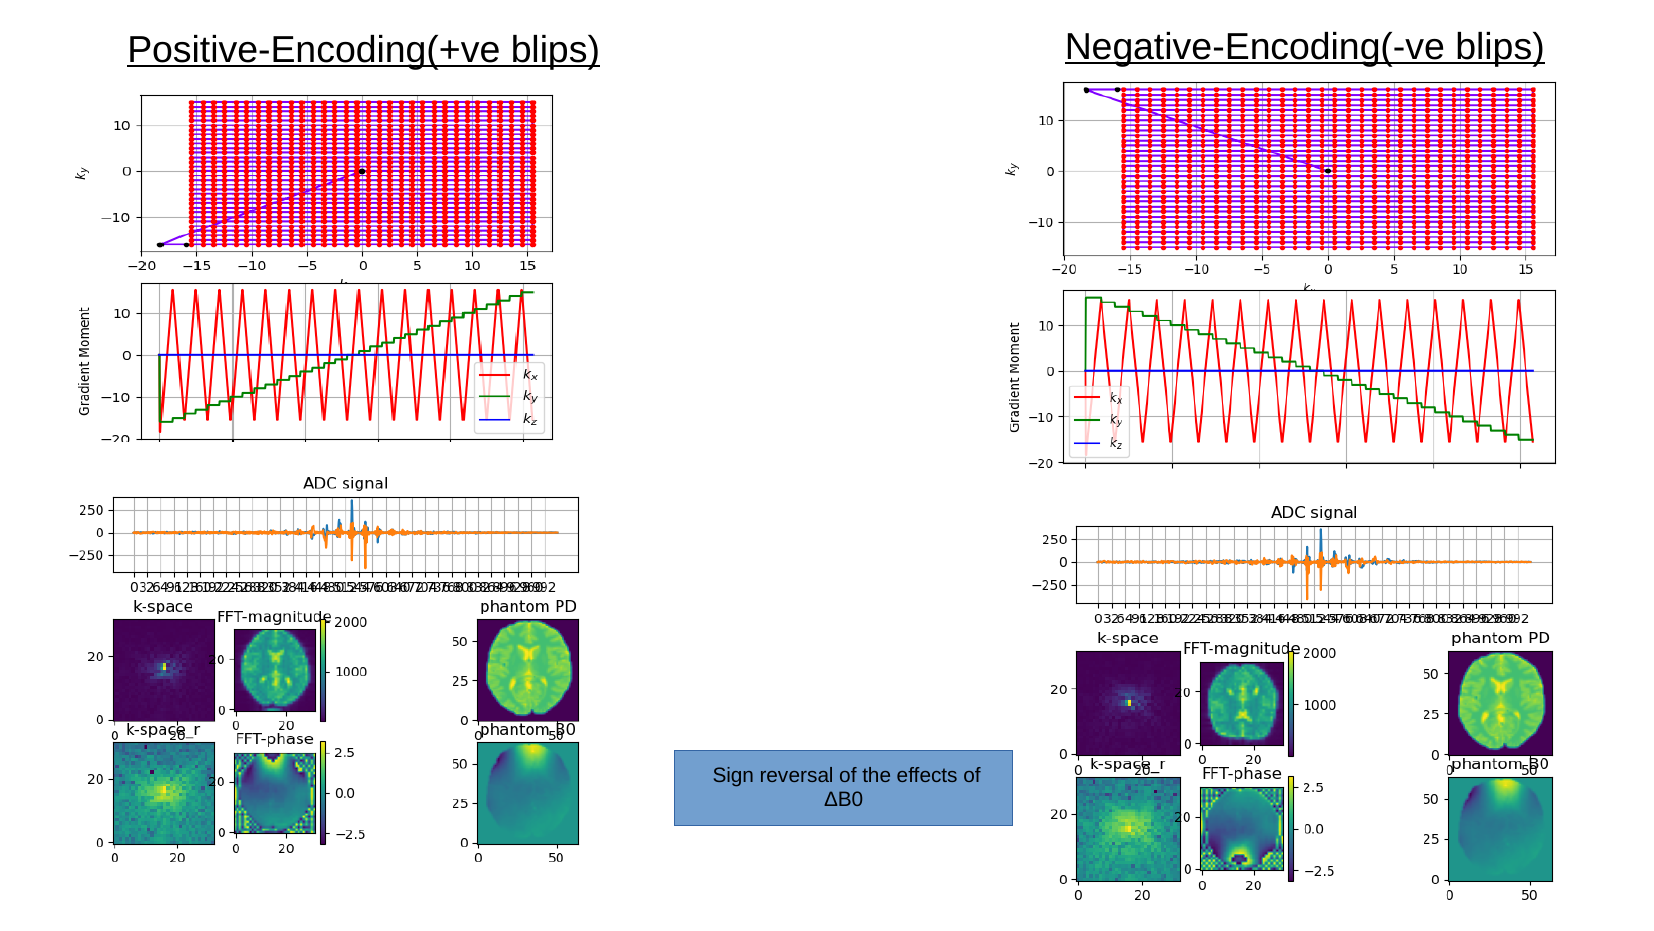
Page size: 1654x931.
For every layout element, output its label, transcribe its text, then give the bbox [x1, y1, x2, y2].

text_box Positive-Encoding(+ve blips) [112, 21, 688, 121]
text_box Negative-Encoding(-ve blips) [1050, 18, 1613, 117]
picture [37, 75, 638, 893]
picture [999, 75, 1613, 931]
text_box Sign reversal of the effects of ΔB0 [674, 750, 1013, 826]
